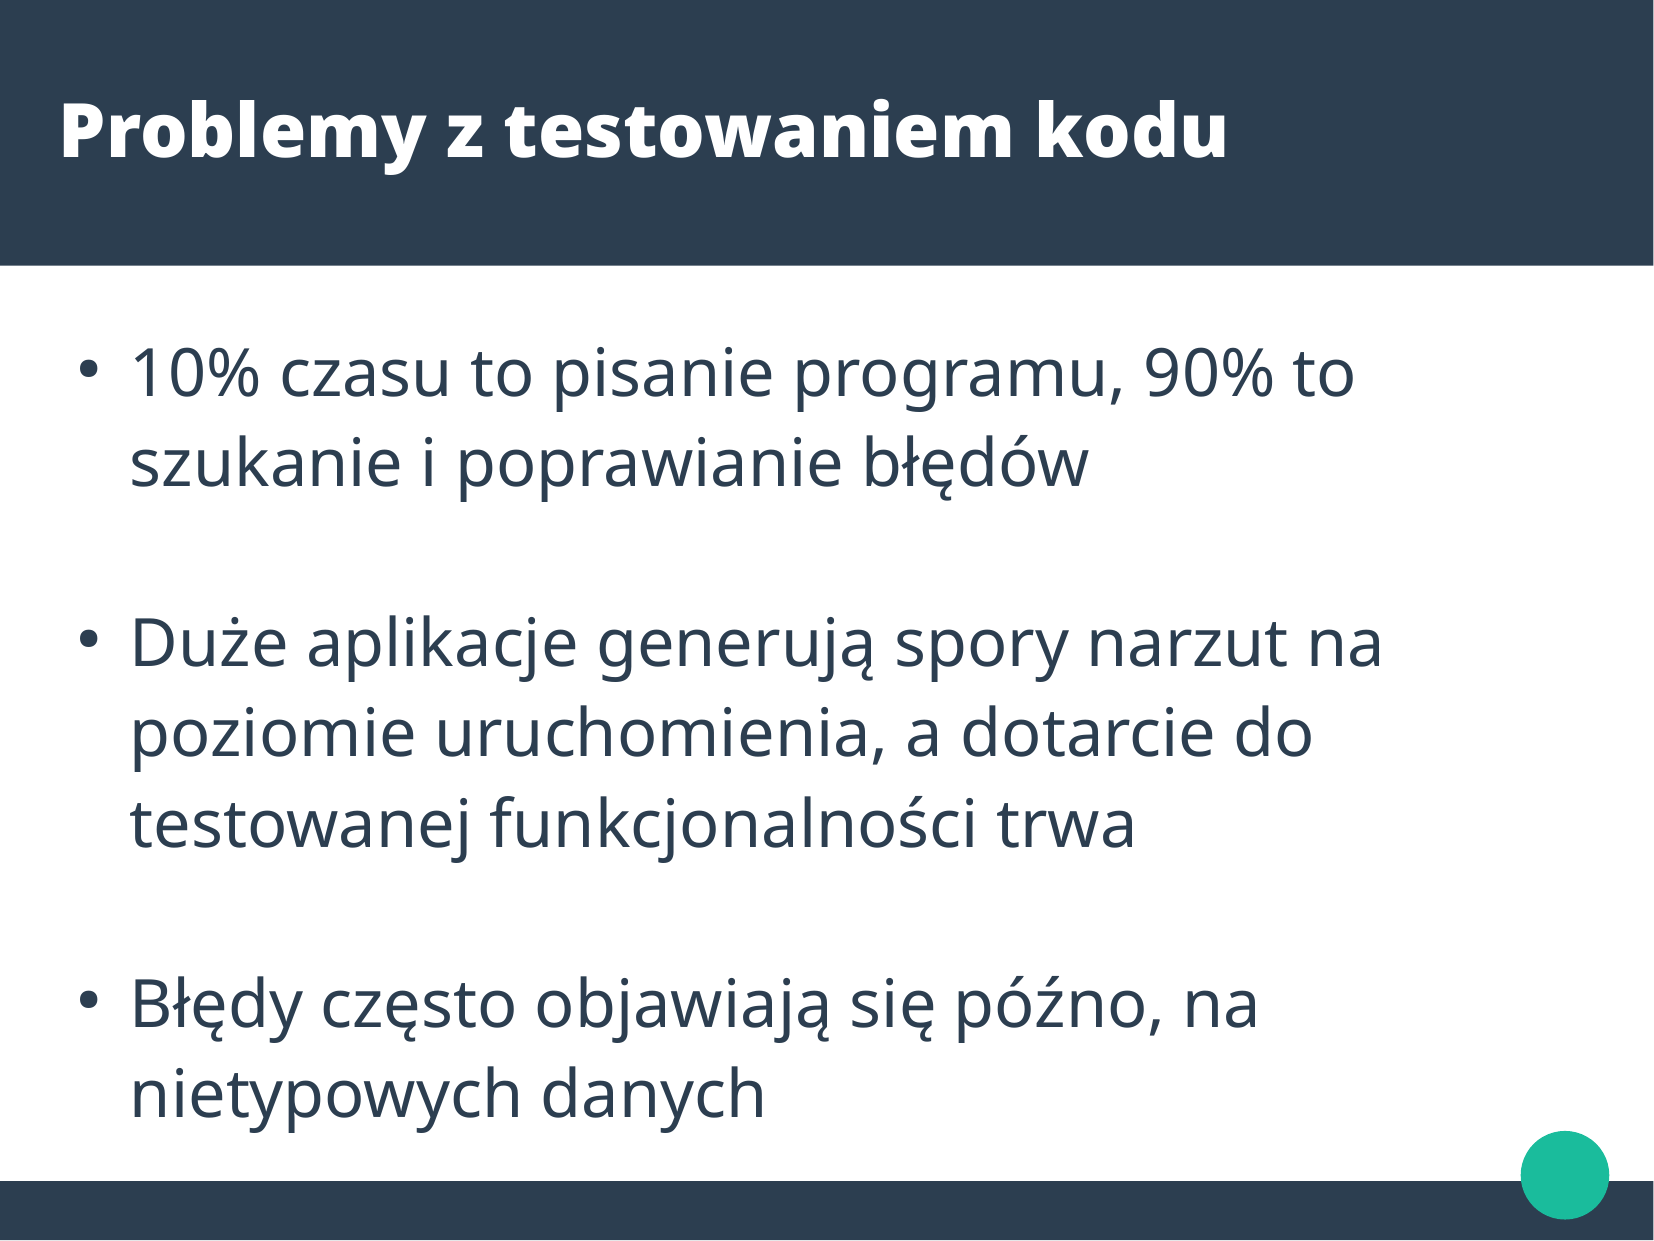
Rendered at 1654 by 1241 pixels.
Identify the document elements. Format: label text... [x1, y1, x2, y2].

list 10% czasu to pisanie programu, 90% to szukanie i poprawianie błędów Duże aplikacje generują spory narzut na poziomie uruchomienia, a dotarcie do testowanej funkcjonalności trwa Błędy często objawiają się późno, na nietypowych danych [59, 324, 1595, 1152]
title Problemy z testowaniem kodu [59, 49, 1595, 207]
